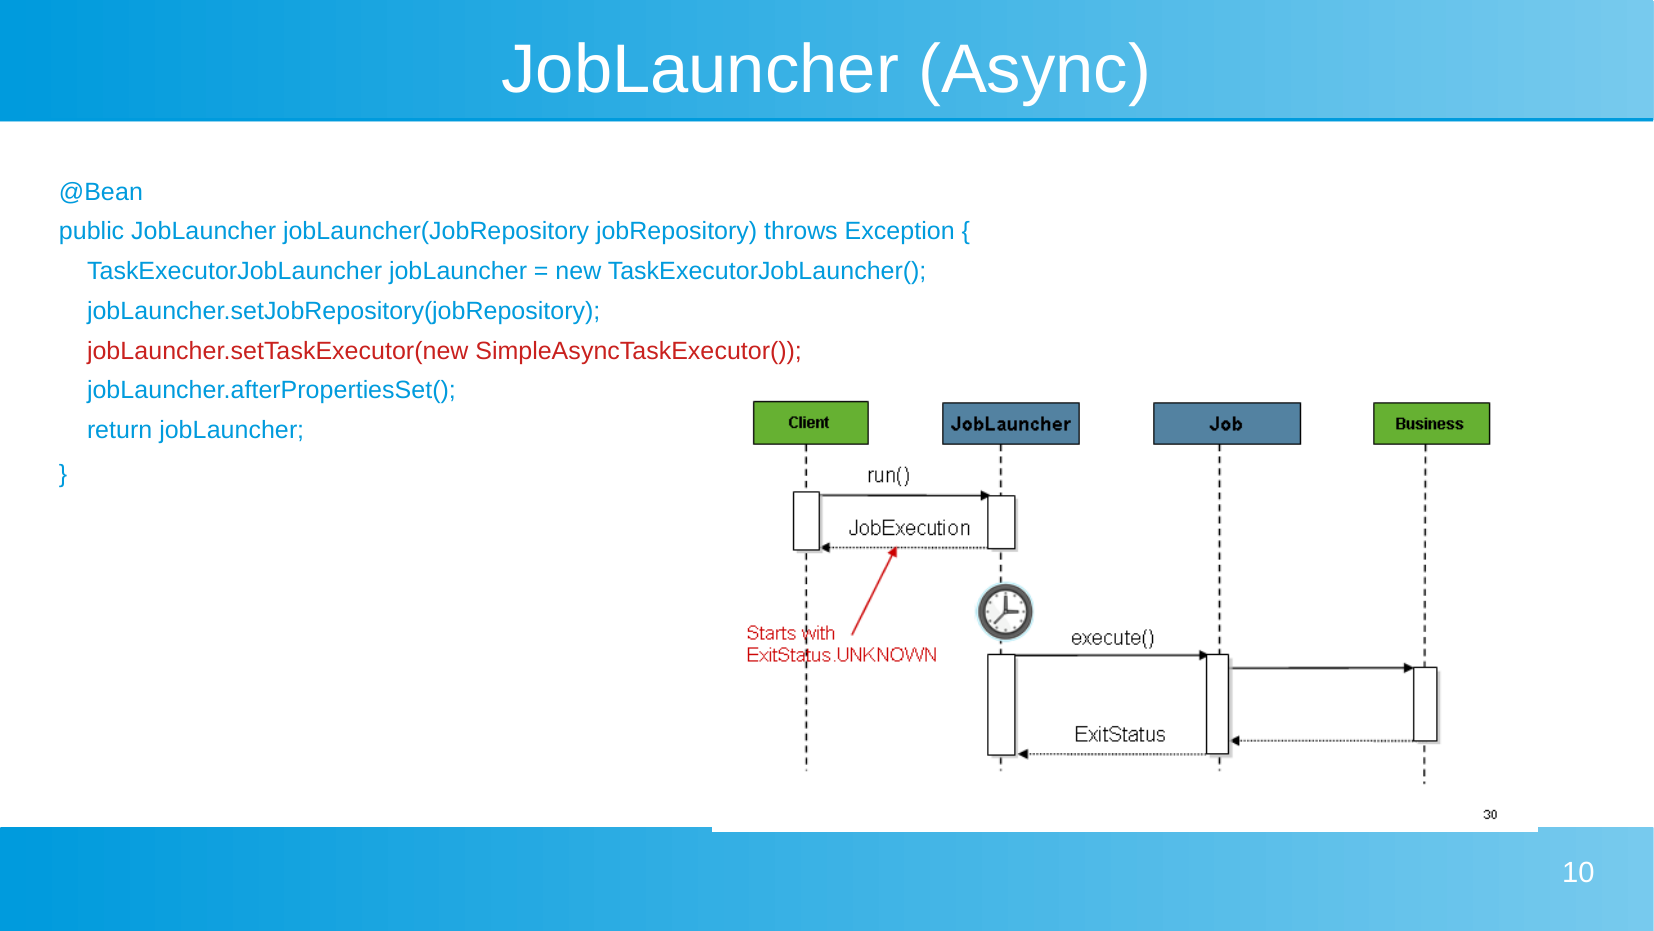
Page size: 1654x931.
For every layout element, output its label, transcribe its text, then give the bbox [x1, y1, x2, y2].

title JobLauncher (Async) [59, 29, 1595, 108]
list @Bean public JobLauncher jobLauncher(JobRepository jobRepository) throws Exception { TaskExecutorJobLauncher jobLauncher = new TaskExecutorJobLauncher(); jobLauncher.setJobRepository(jobRepository); jobLauncher.setTaskExecutor(new SimpleAsyncTaskExecutor()); jobLauncher.afterPropertiesSet(); return jobLauncher; } [59, 177, 1595, 459]
picture [712, 374, 1538, 832]
